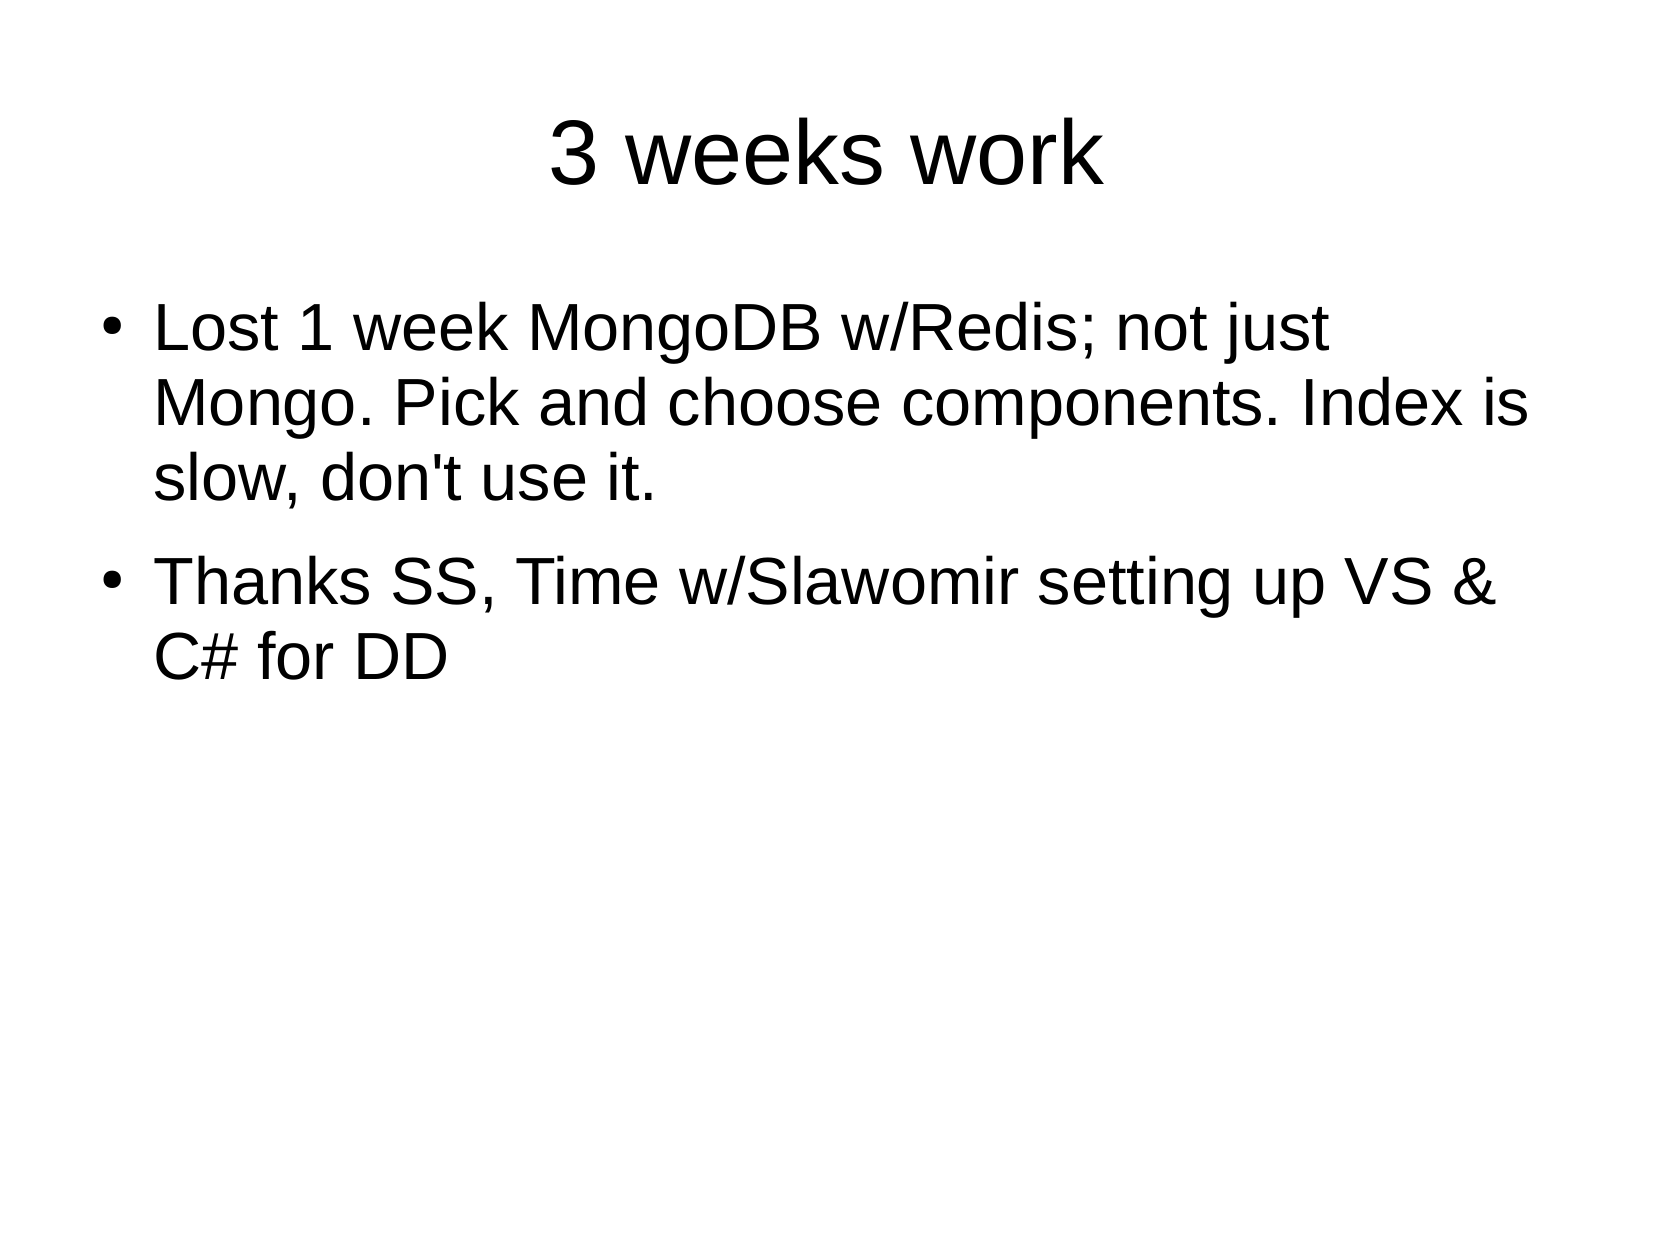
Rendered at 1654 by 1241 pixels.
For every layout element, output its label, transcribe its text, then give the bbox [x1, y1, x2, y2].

list Lost 1 week MongoDB w/Redis; not just Mongo. Pick and choose components. Index is slow, don't use it. Thanks SS, Time w/Slawomir setting up VS & C# for DD [82, 290, 1571, 1109]
title 3 weeks work [82, 49, 1571, 257]
